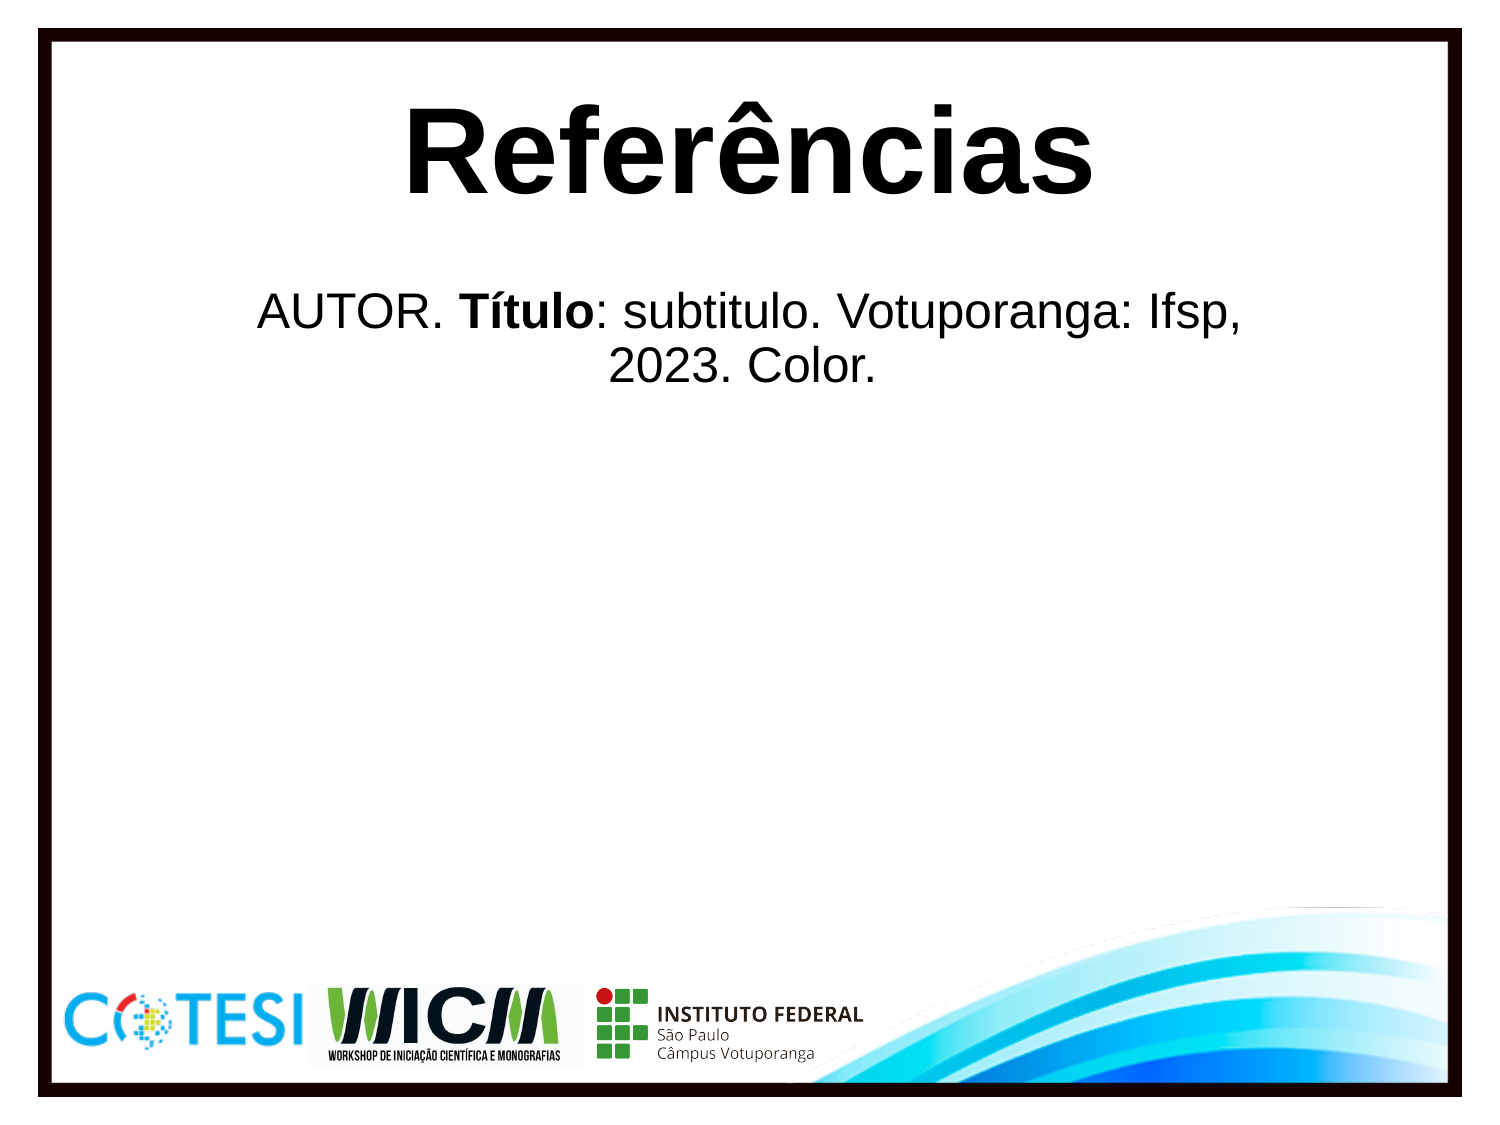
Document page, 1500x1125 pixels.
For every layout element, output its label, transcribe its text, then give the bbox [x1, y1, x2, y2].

title Referências [112, 79, 1388, 228]
subtitle AUTOR. Título: subtitulo. Votuporanga: Ifsp, 2023. Color. [187, 278, 1313, 550]
picture [38, 28, 1462, 1097]
